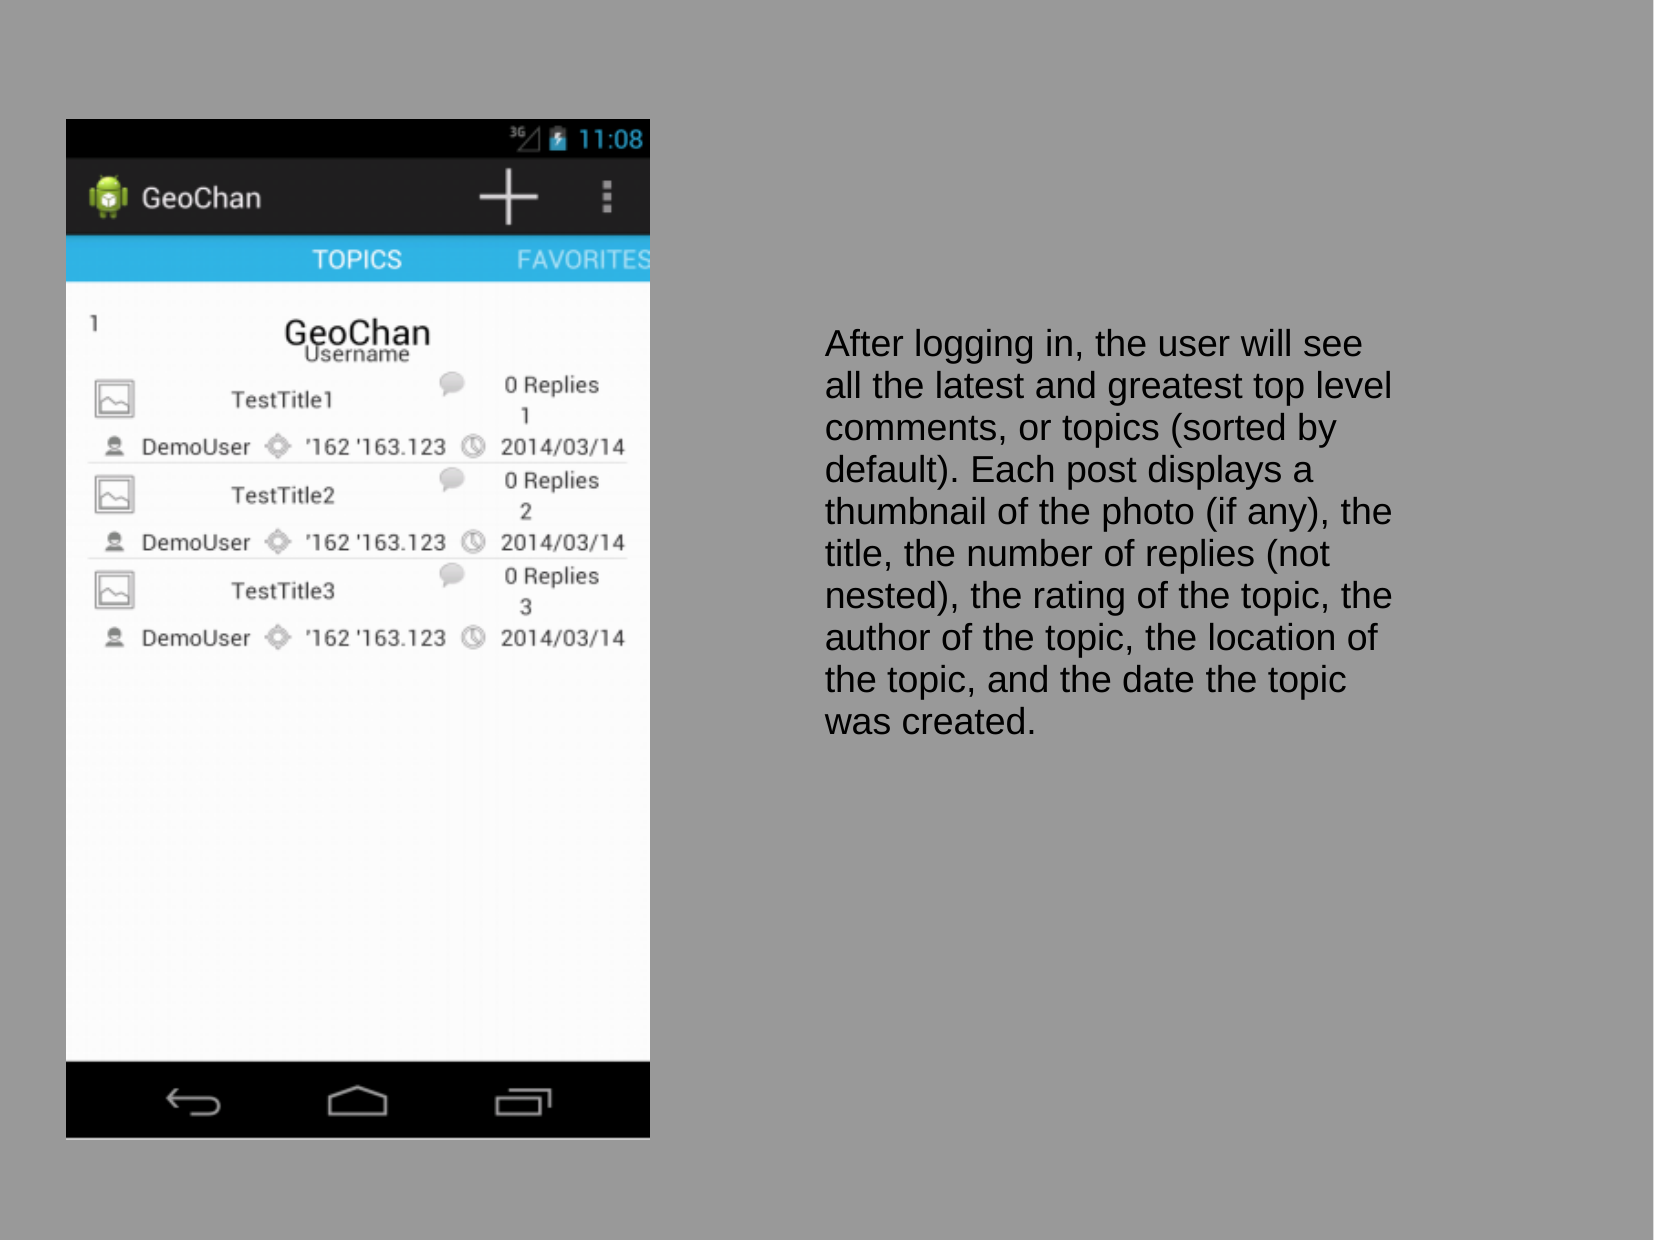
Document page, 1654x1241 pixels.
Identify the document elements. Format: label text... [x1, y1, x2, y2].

text_box After logging in, the user will see all the latest and greatest top level comments, or topics (sorted by default). Each post displays a thumbnail of the photo (if any), the title, the number of replies (not nested), the rating of the topic, the author of the topic, the location of the topic, and the date the topic was created. [810, 315, 1426, 750]
picture [66, 119, 650, 1141]
